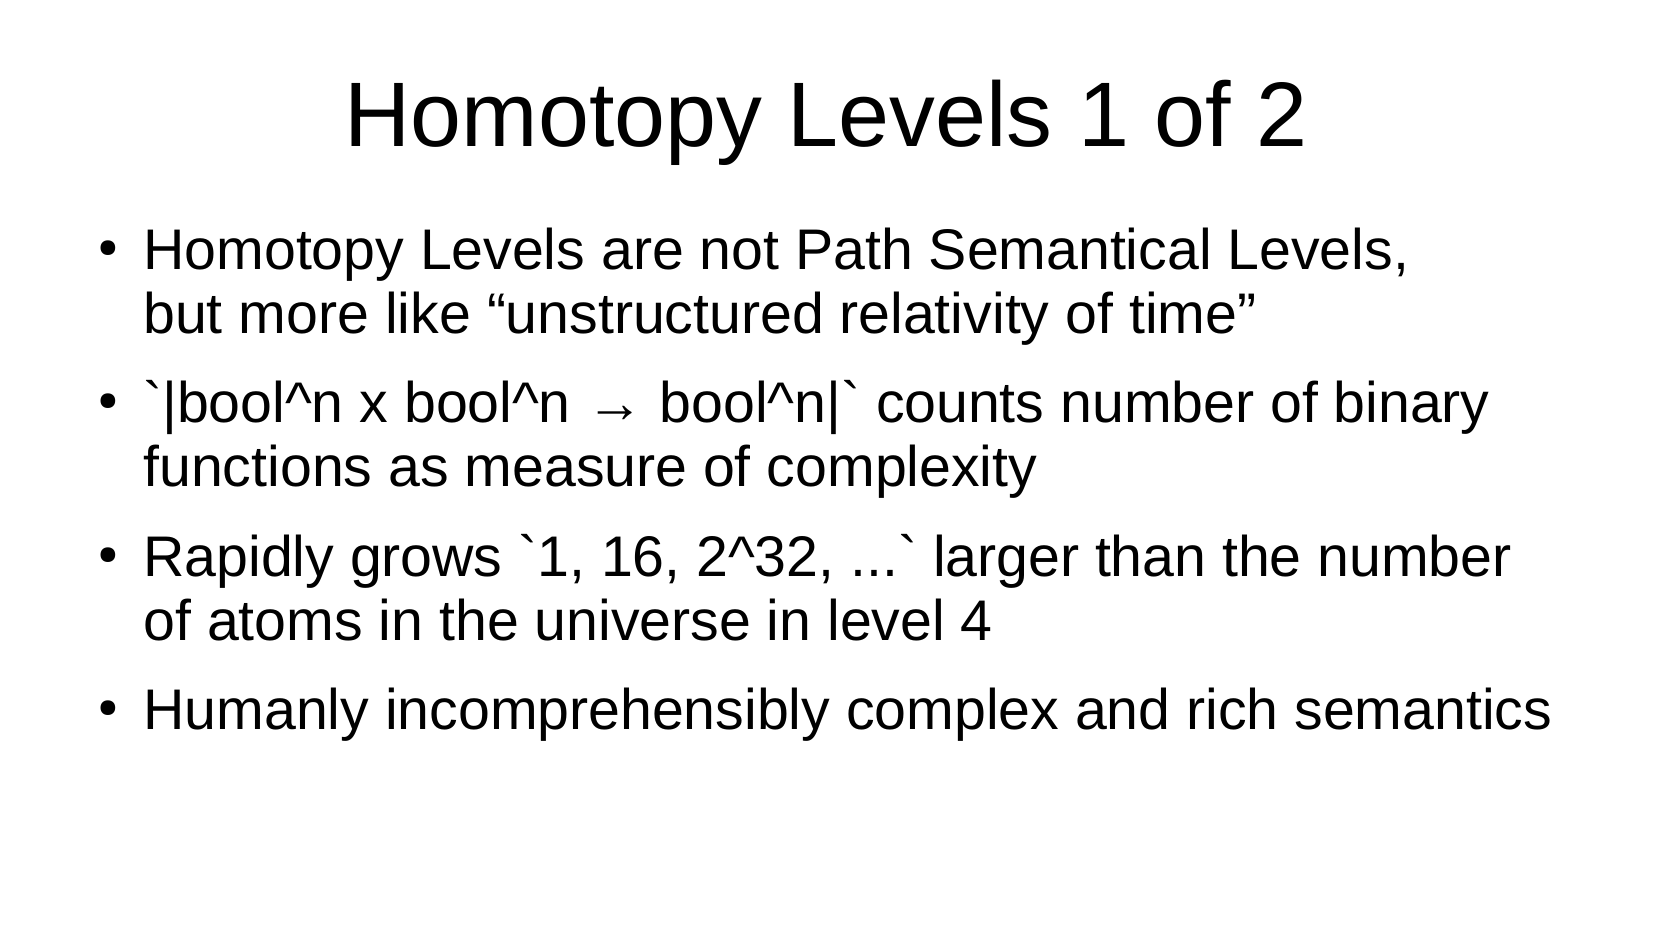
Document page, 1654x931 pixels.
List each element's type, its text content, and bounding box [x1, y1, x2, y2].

list Homotopy Levels are not Path Semantical Levels, but more like “unstructured relativity of time” `|bool^n x bool^n → bool^n|` counts number of binary functions as measure of complexity Rapidly grows `1, 16, 2^32, ...` larger than the number of atoms in the universe in level 4 Humanly incomprehensibly complex and rich semantics [82, 217, 1571, 758]
title Homotopy Levels 1 of 2 [82, 37, 1571, 193]
